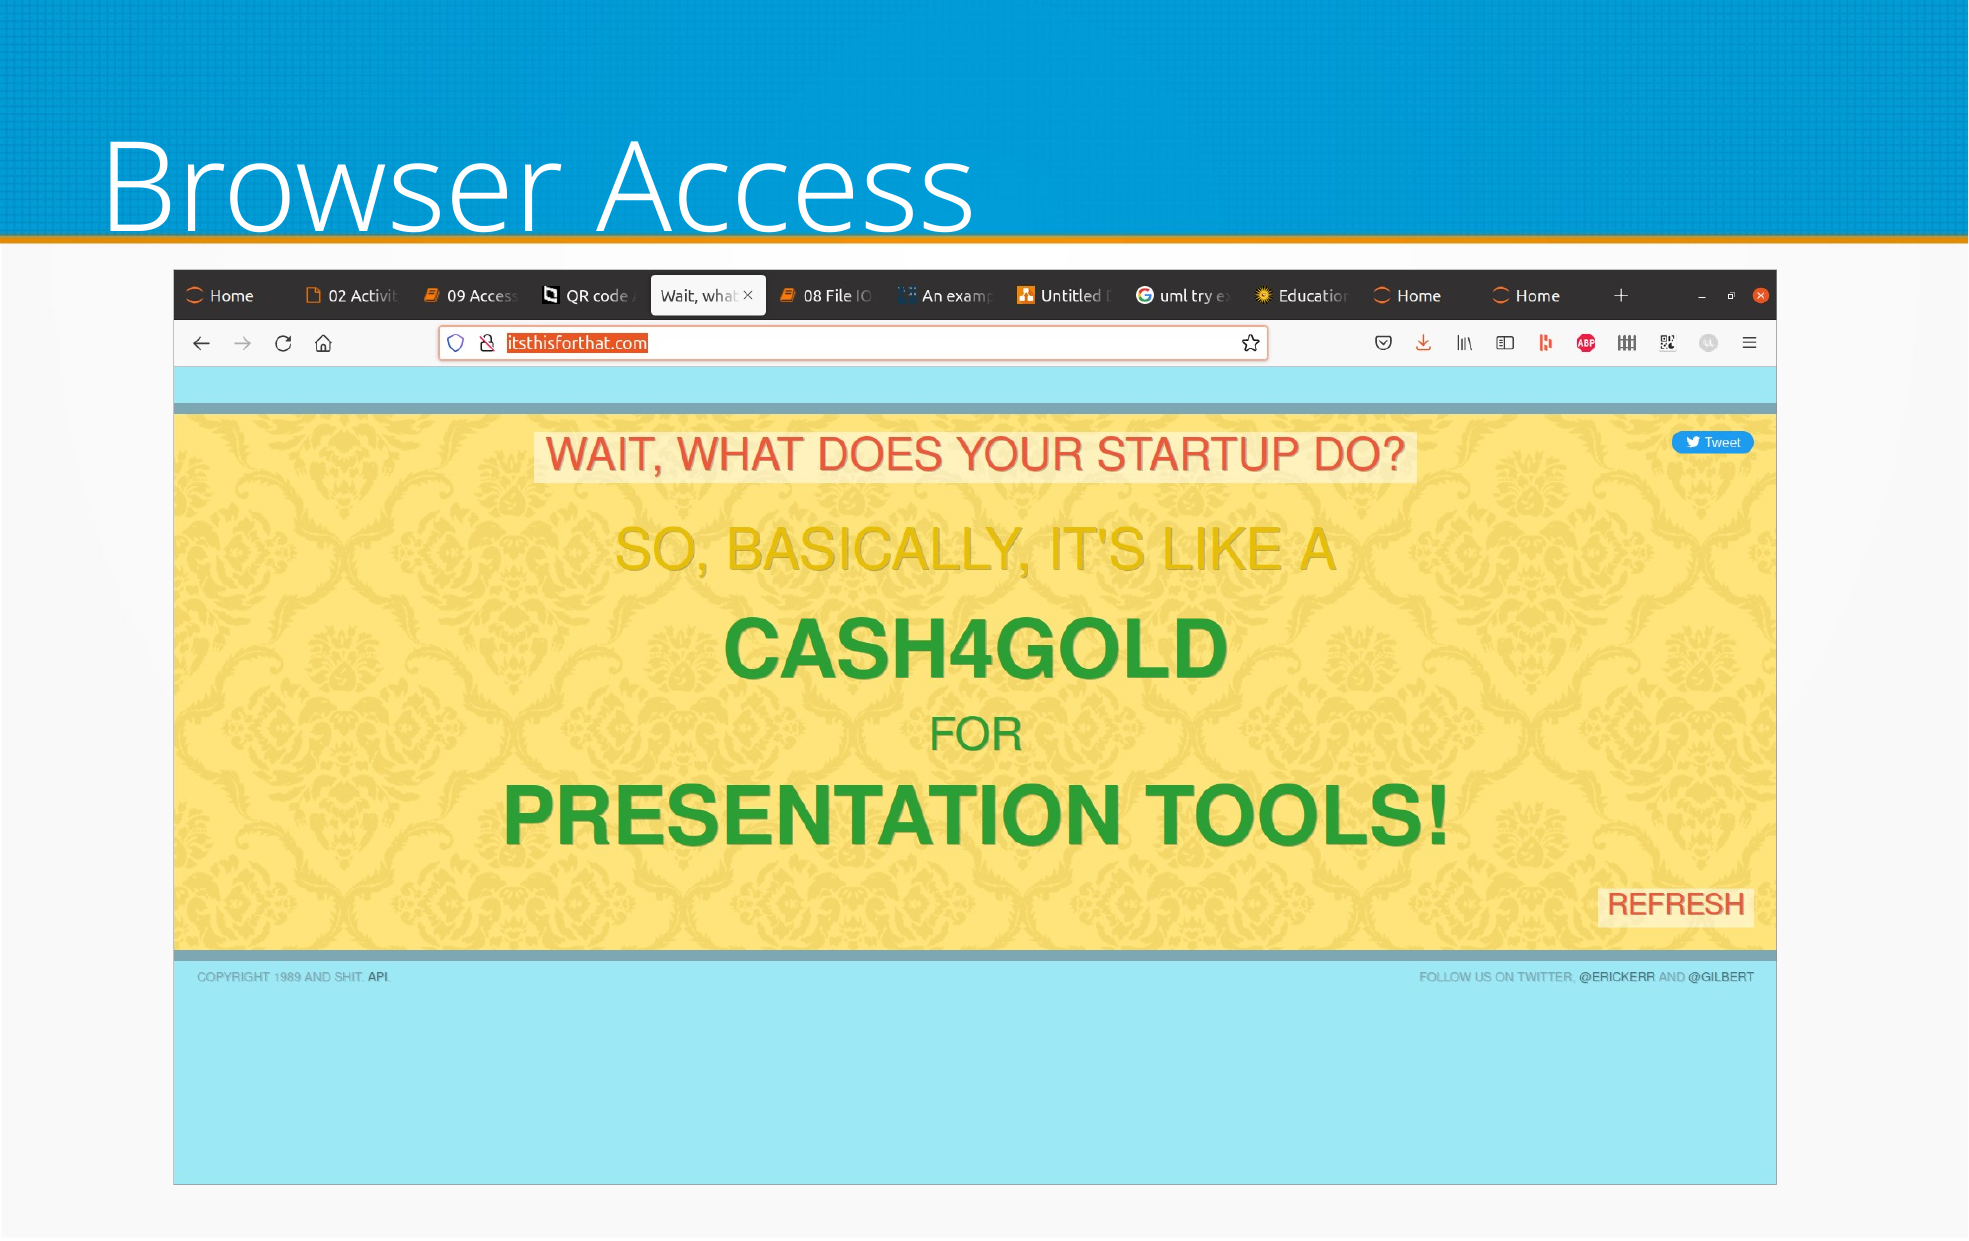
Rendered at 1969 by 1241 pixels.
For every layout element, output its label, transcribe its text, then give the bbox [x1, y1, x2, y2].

picture [0, 233, 1969, 1241]
title Browser Access [98, 49, 1870, 257]
